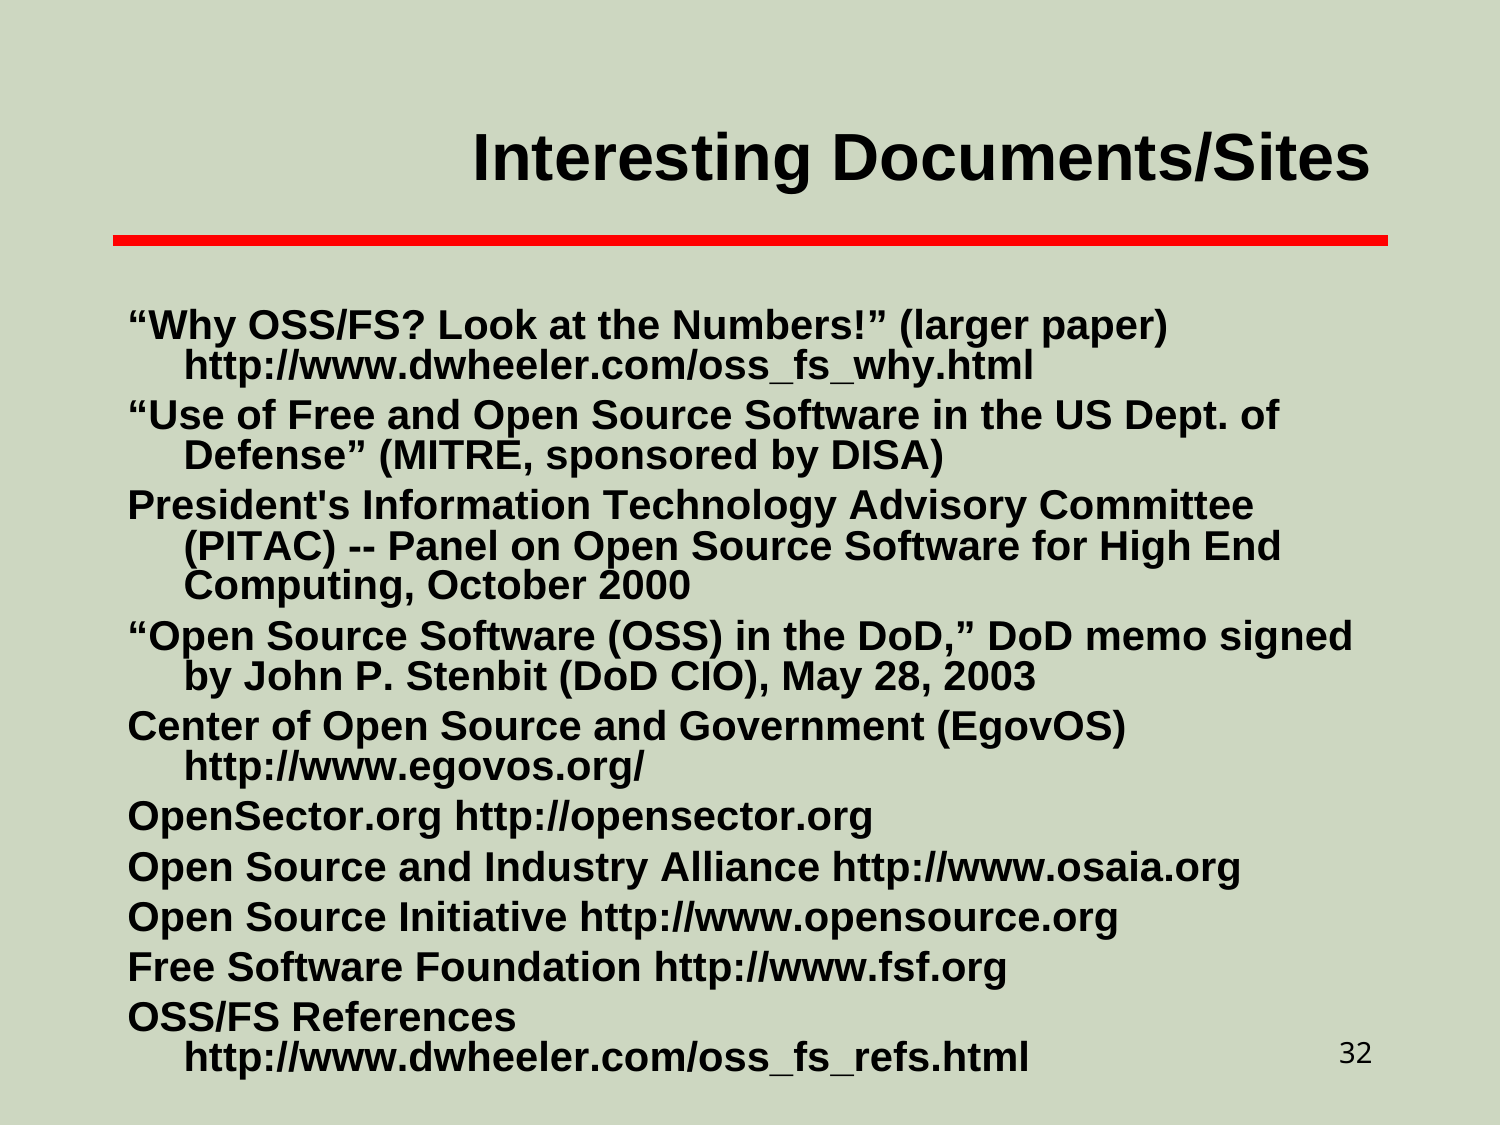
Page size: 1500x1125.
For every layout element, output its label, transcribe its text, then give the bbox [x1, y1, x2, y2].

list “Why OSS/FS? Look at the Numbers!” (larger paper) http://www.dwheeler.com/oss_fs_why.html “Use of Free and Open Source Software in the US Dept. of Defense” (MITRE, sponsored by DISA) President's Information Technology Advisory Committee (PITAC) -- Panel on Open Source Software for High End Computing, October 2000 “Open Source Software (OSS) in the DoD,” DoD memo signed by John P. Stenbit (DoD CIO), May 28, 2003 Center of Open Source and Government (EgovOS) http://www.egovos.org/ OpenSector.org http://opensector.org Open Source and Industry Alliance http://www.osaia.org Open Source Initiative http://www.opensource.org Free Software Foundation http://www.fsf.org OSS/FS References http://www.dwheeler.com/oss_fs_refs.html [112, 299, 1388, 1110]
title Interesting Documents/Sites [337, 85, 1388, 224]
